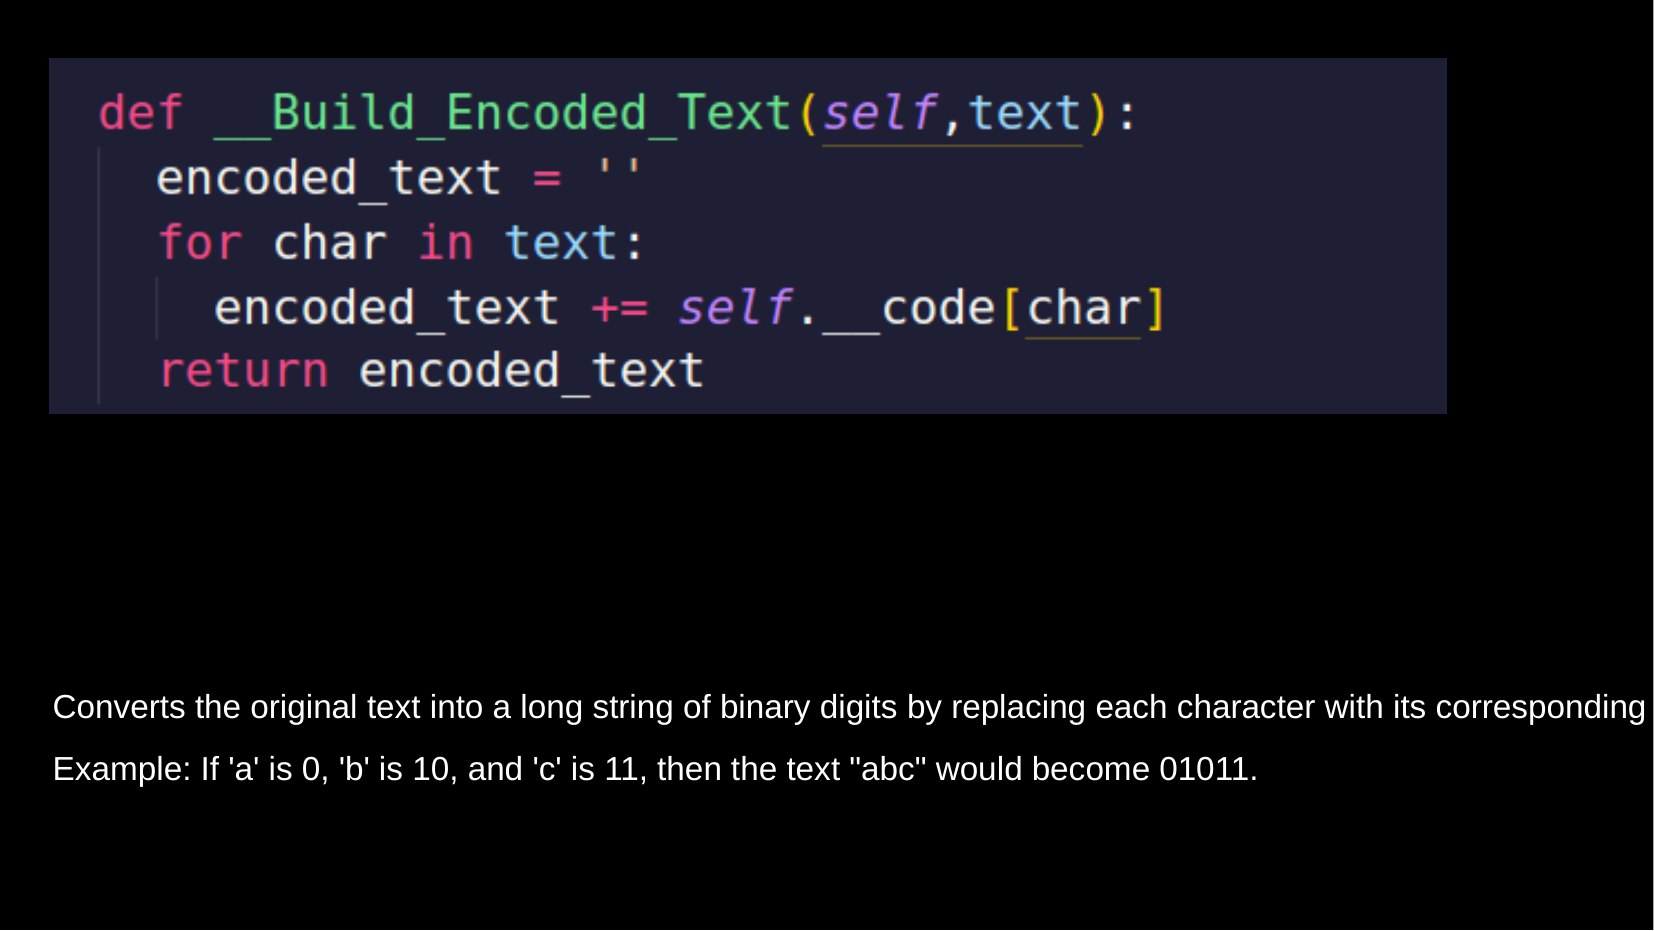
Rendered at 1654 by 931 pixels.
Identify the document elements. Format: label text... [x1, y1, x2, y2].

text_box Converts the original text into a long string of binary digits by replacing each character with its corresponding code. Example: If 'a' is 0, 'b' is 10, and 'c' is 11, then the text "abc" would become 01011. [37, 681, 1654, 857]
picture [49, 58, 1447, 414]
